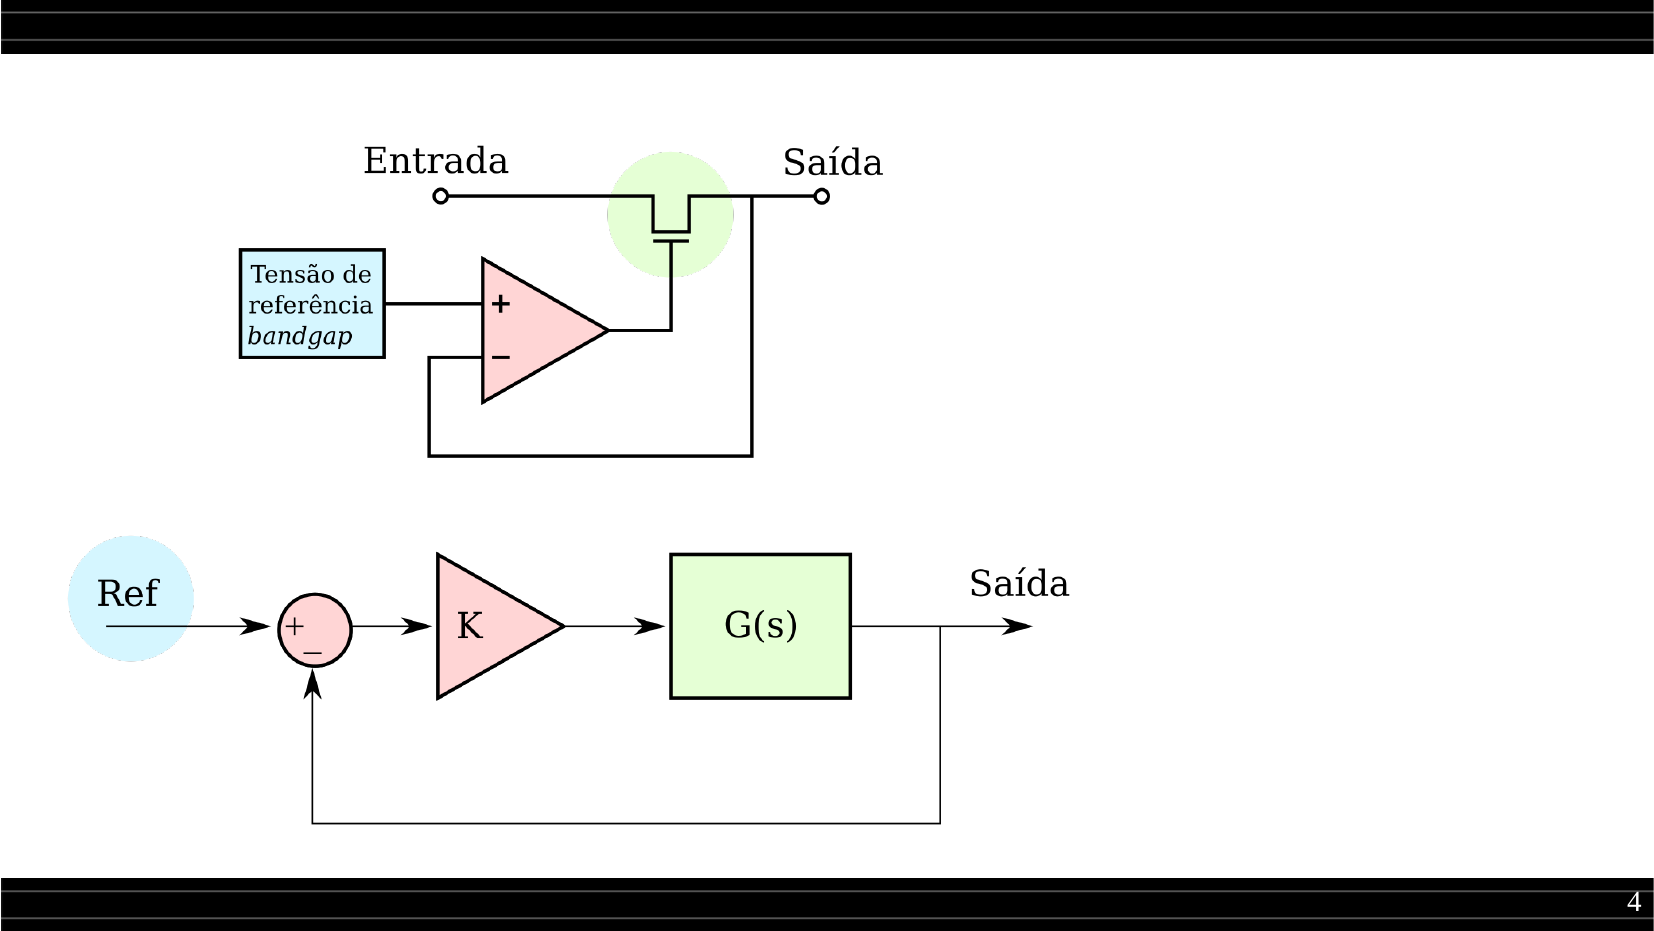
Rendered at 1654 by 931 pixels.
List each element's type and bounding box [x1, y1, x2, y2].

picture [1, 0, 1654, 54]
picture [41, 118, 1623, 877]
picture [1, 878, 1654, 931]
